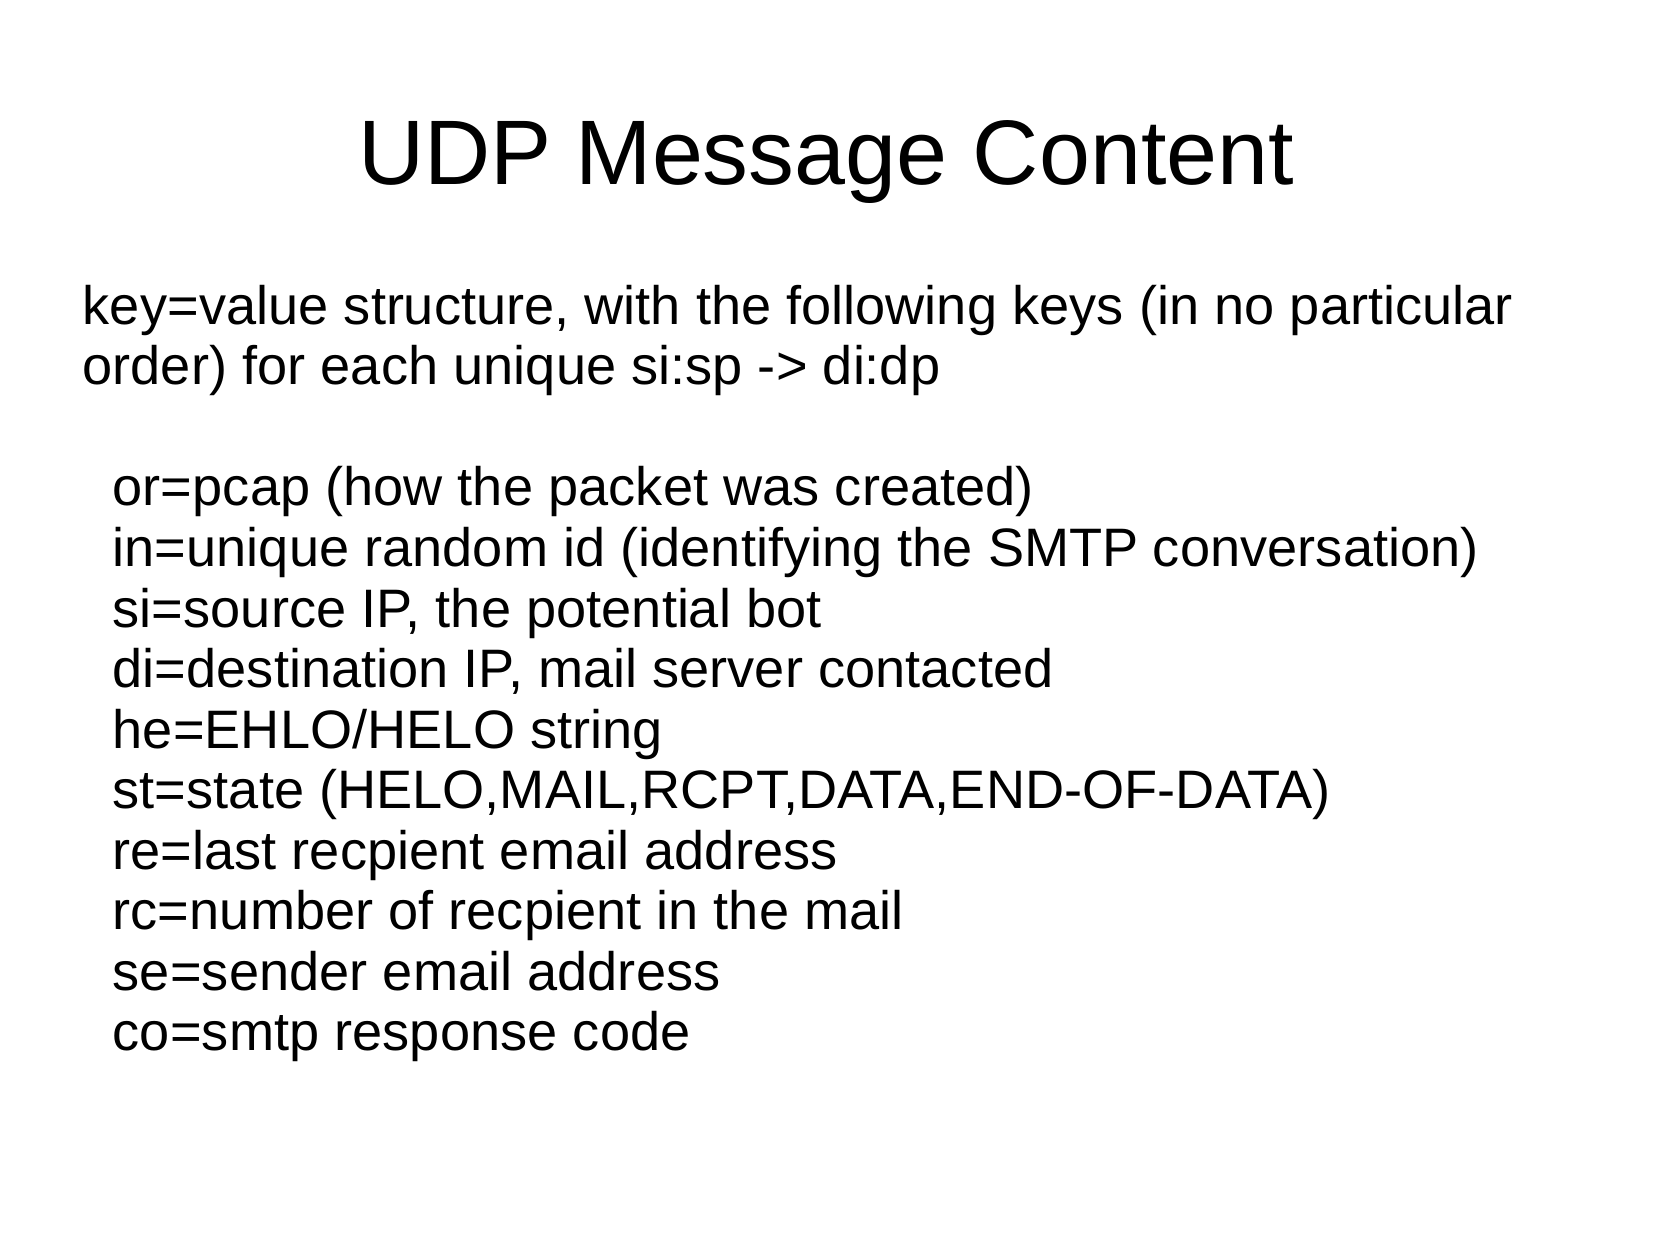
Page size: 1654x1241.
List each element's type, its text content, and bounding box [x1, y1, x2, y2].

title UDP Message Content [82, 56, 1571, 250]
subtitle key=value structure, with the following keys (in no particular order) for each unique si:sp -> di:dp or=pcap (how the packet was created) in=unique random id (identifying the SMTP conversation) si=source IP, the potential bot di=destination IP, mail server contacted he=EHLO/HELO string st=state (HELO,MAIL,RCPT,DATA,END-OF-DATA) re=last recpient email address rc=number of recpient in the mail se=sender email address co=smtp response code [82, 275, 1571, 1123]
